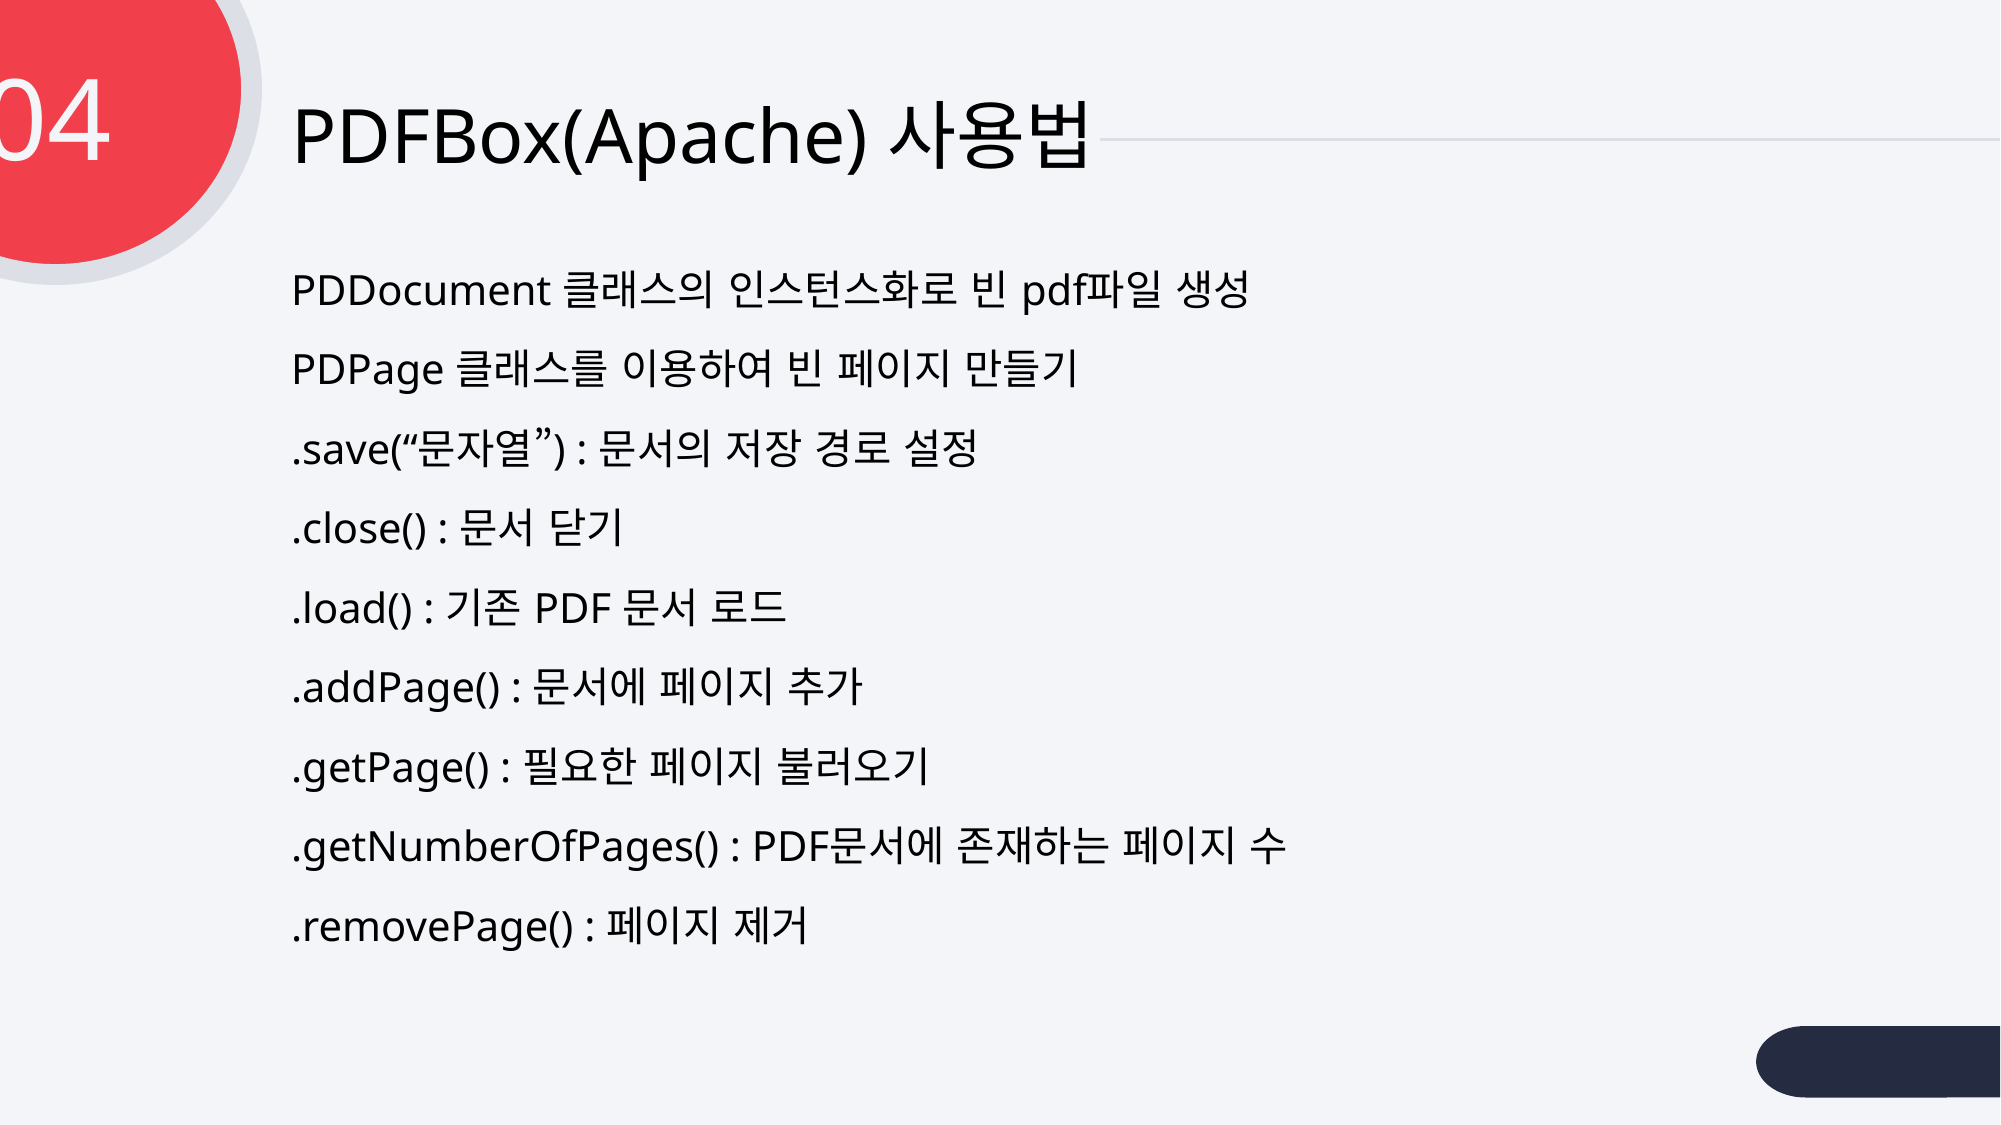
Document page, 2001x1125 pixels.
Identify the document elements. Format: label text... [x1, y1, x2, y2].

list 04 [0, 47, 167, 186]
list PDDocument 클래스의 인스턴스화로 빈 pdf파일 생성 PDPage 클래스를 이용하여 빈 페이지 만들기 .save(“문자열”) : 문서의 저장 경로 설정 .close() : 문서 닫기 .load() : 기존 PDF 문서 로드 .addPage() : 문서에 페이지 추가 .getPage() : 필요한 페이지 불러오기 .getNumberOfPages() : PDF문서에 존재하는 페이지 수 .removePage() : 페이지 제거 [290, 263, 1507, 982]
title PDFBox(Apache) 사용법 [290, 89, 1204, 191]
